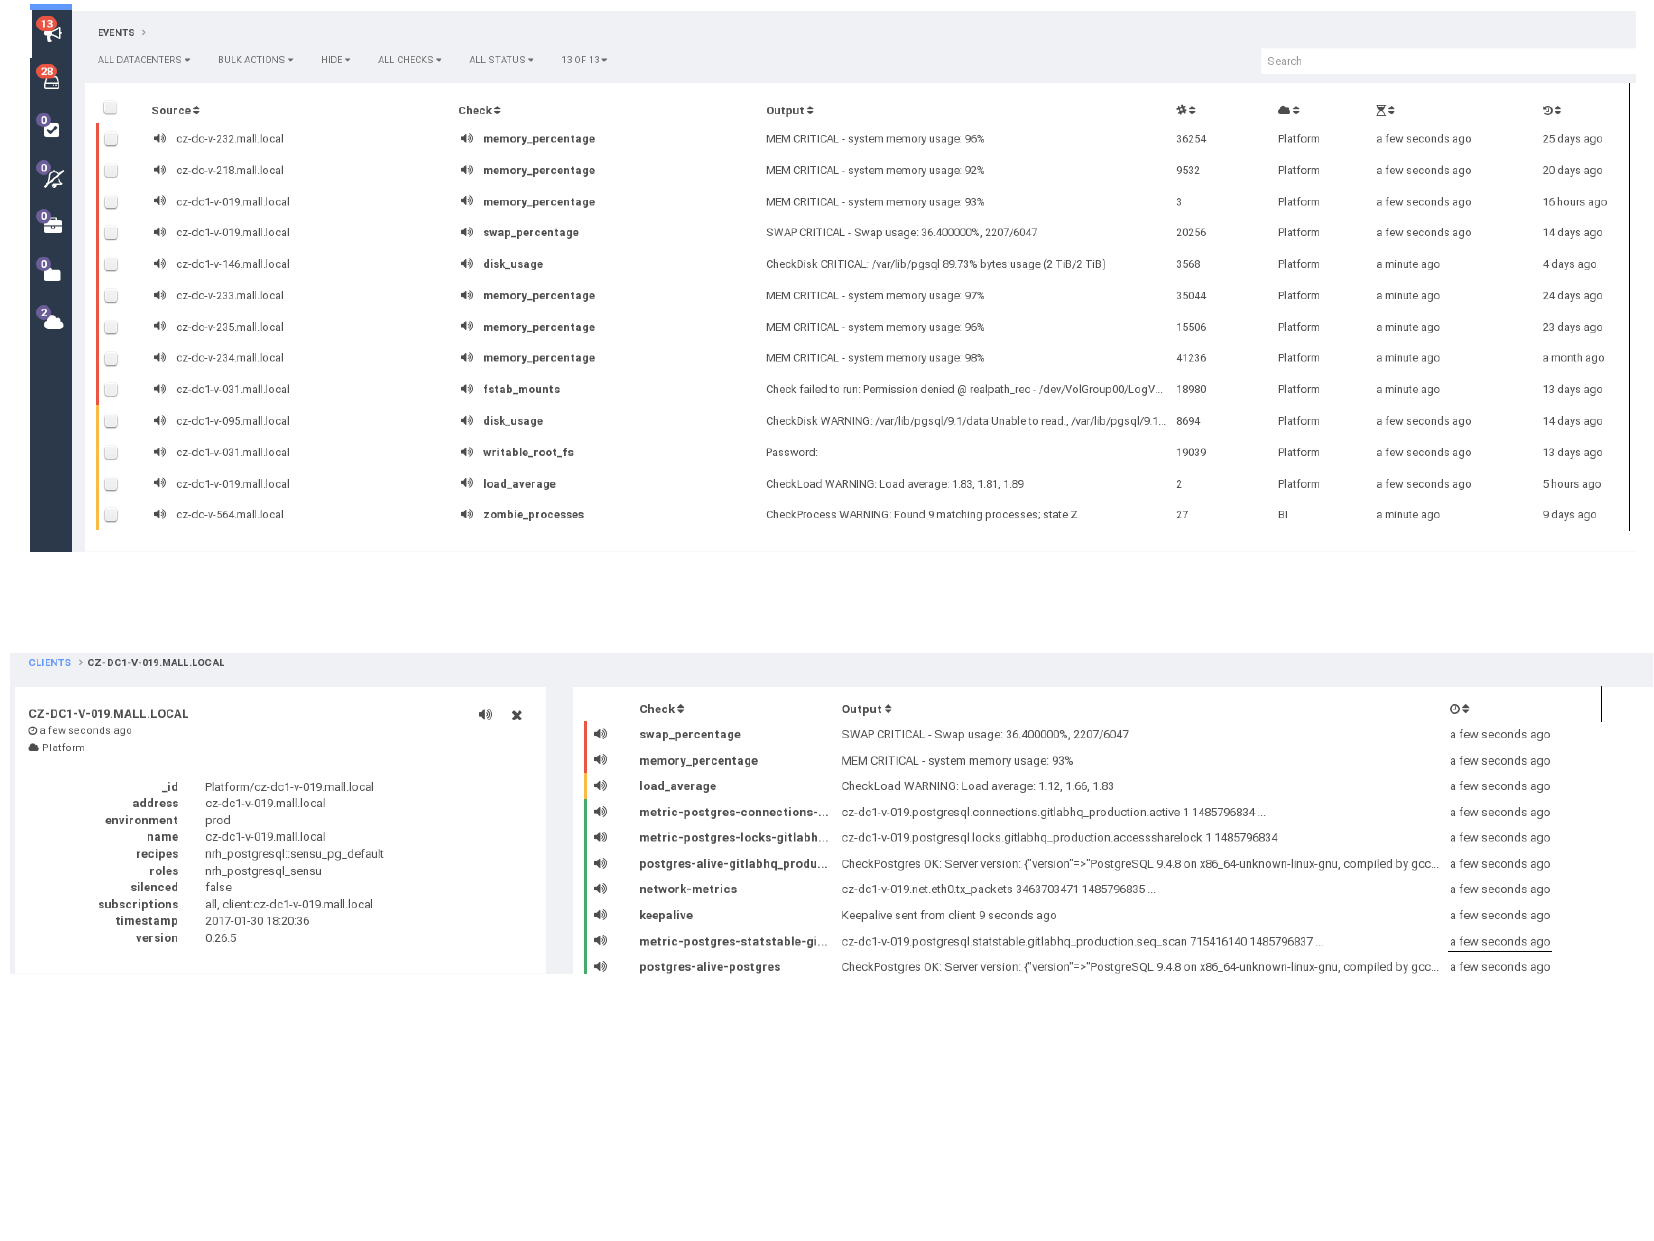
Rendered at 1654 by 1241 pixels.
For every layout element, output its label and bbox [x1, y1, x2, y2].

picture [30, 4, 1636, 552]
picture [10, 653, 1654, 974]
